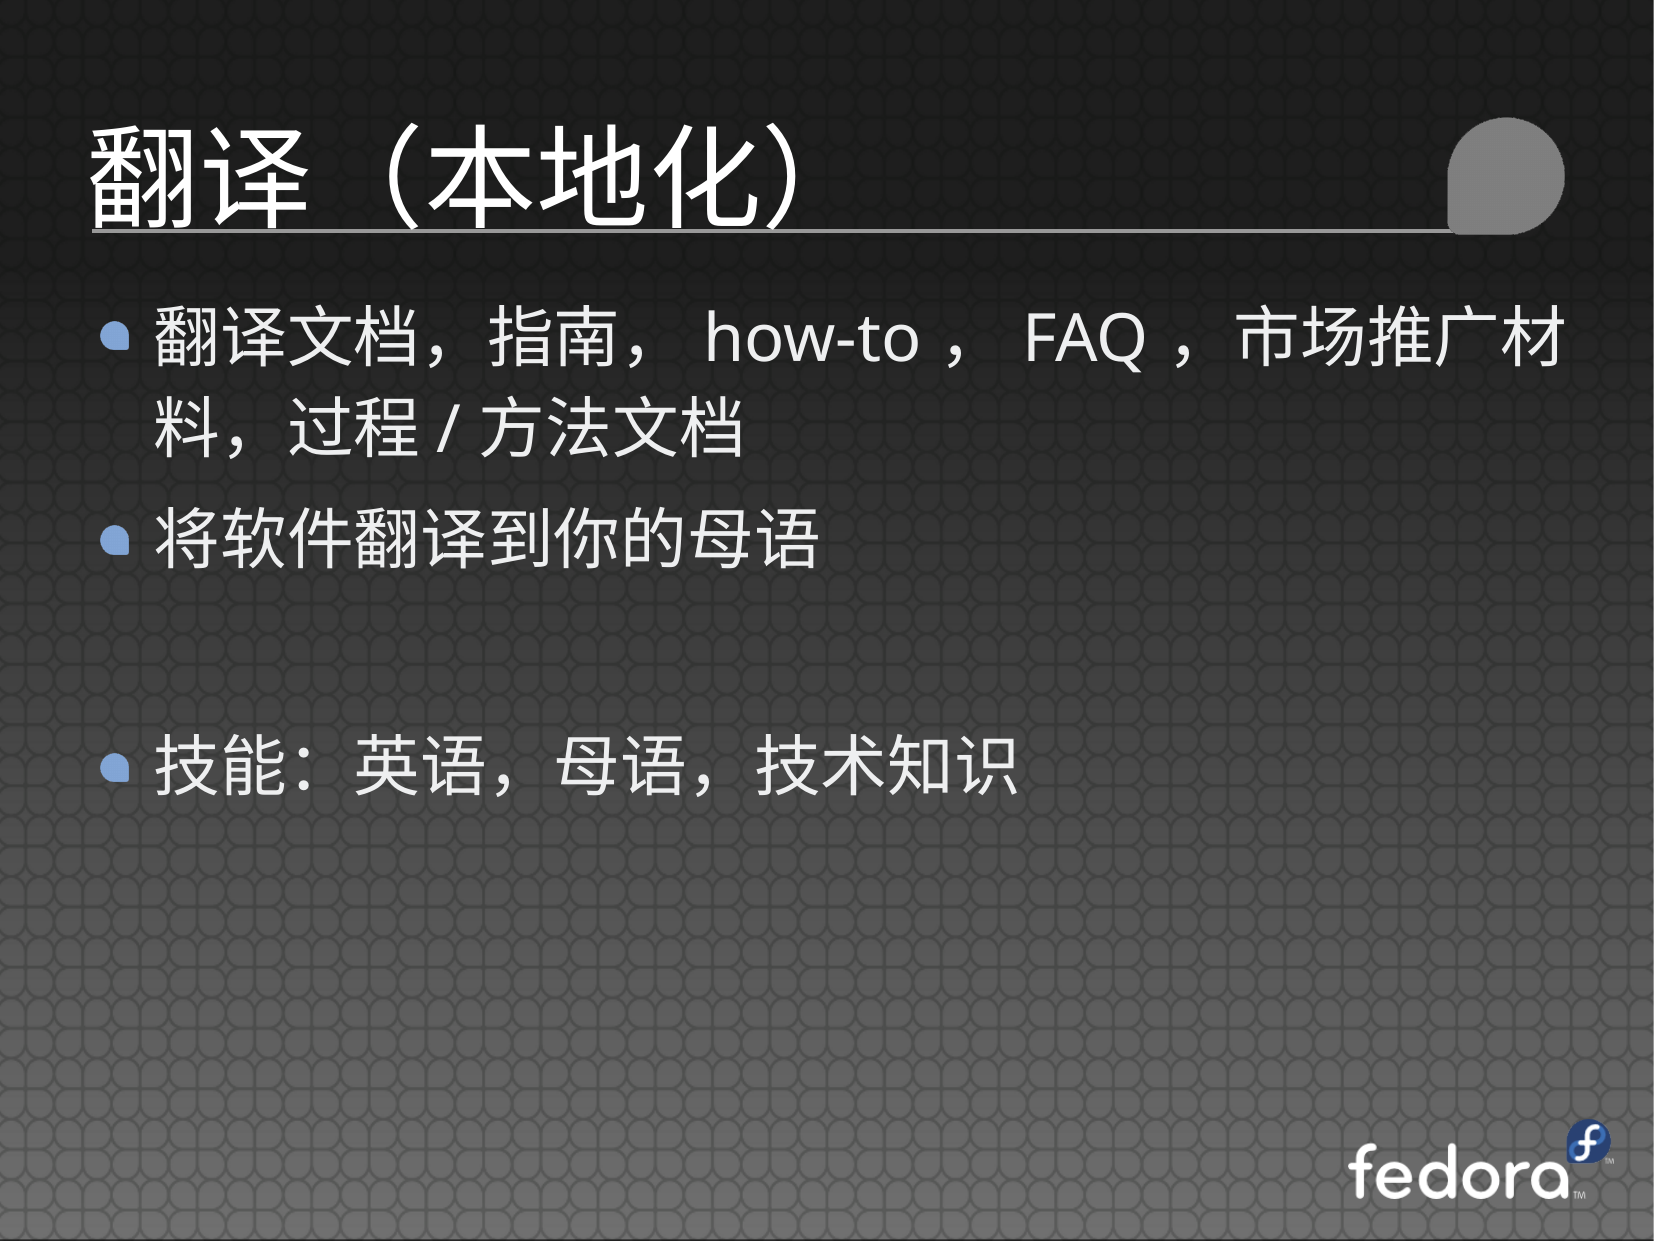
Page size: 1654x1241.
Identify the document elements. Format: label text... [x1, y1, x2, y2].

list 翻译文档，指南，how-to，FAQ，市场推广材料，过程/方法文档 将软件翻译到你的母语 技能：英语，母语，技术知识 [82, 290, 1571, 1010]
title 翻译（本地化） [86, 112, 1576, 249]
picture [0, 0, 1654, 1241]
